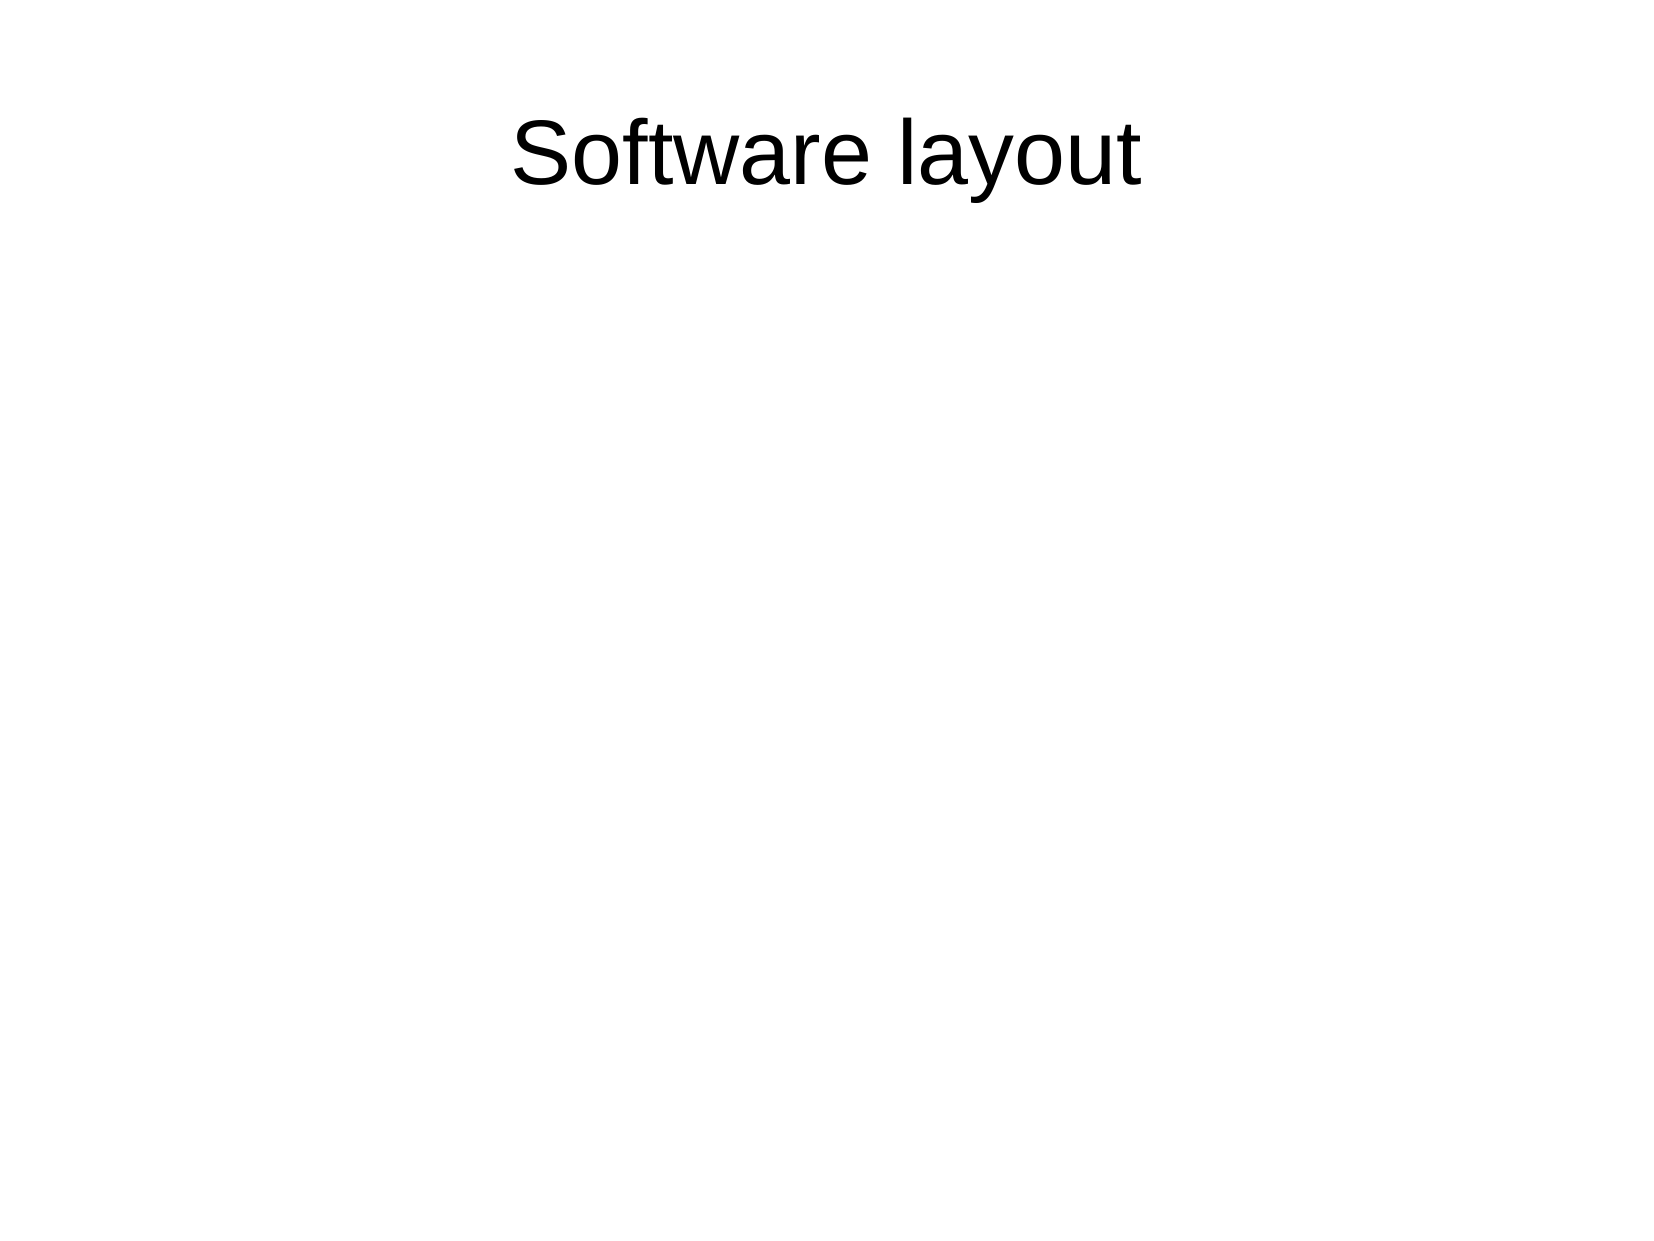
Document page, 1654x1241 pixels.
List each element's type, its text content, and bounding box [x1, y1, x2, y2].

title Software layout [82, 49, 1571, 257]
